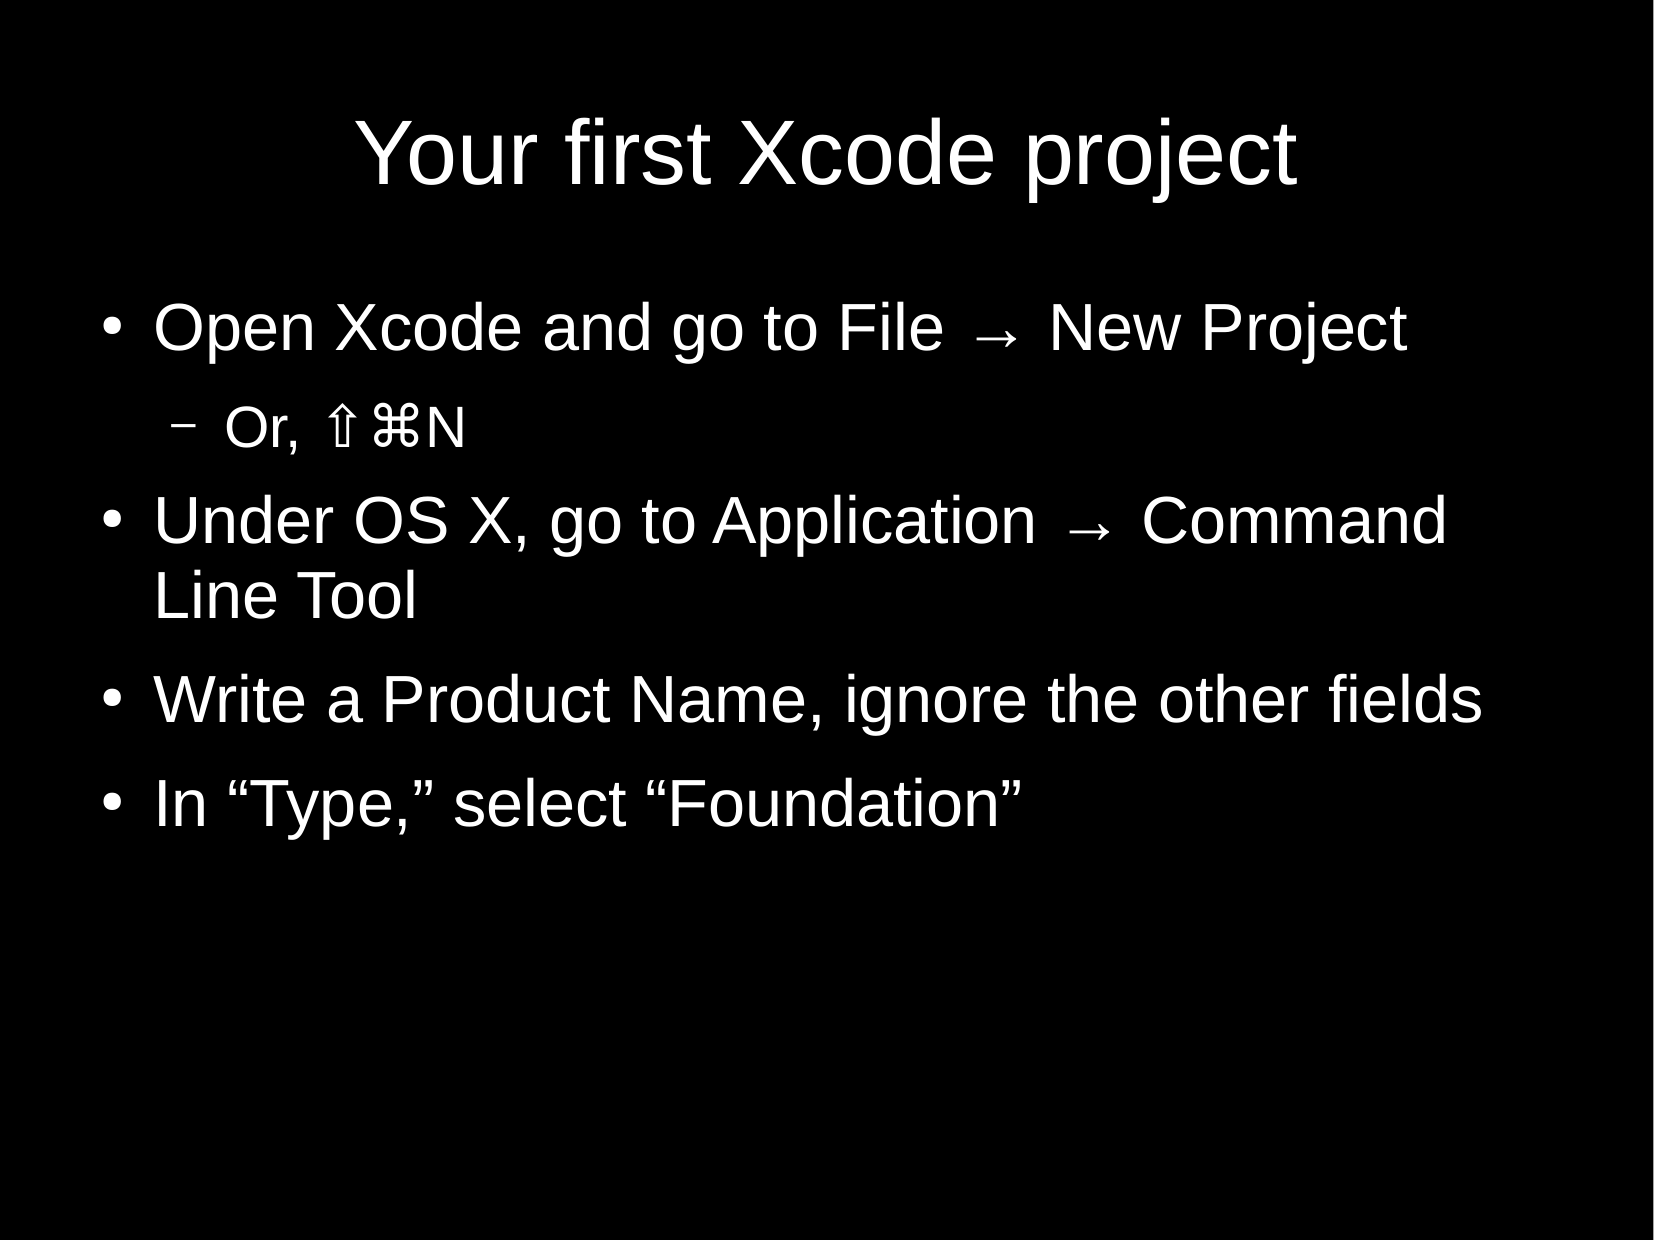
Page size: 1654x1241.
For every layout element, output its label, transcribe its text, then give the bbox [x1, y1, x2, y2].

title Your first Xcode project [82, 49, 1571, 257]
list Open Xcode and go to File → New Project Or, ⇧⌘N Under OS X, go to Application → Command Line Tool Write a Product Name, ignore the other fields In “Type,” select “Foundation” [82, 290, 1571, 1010]
